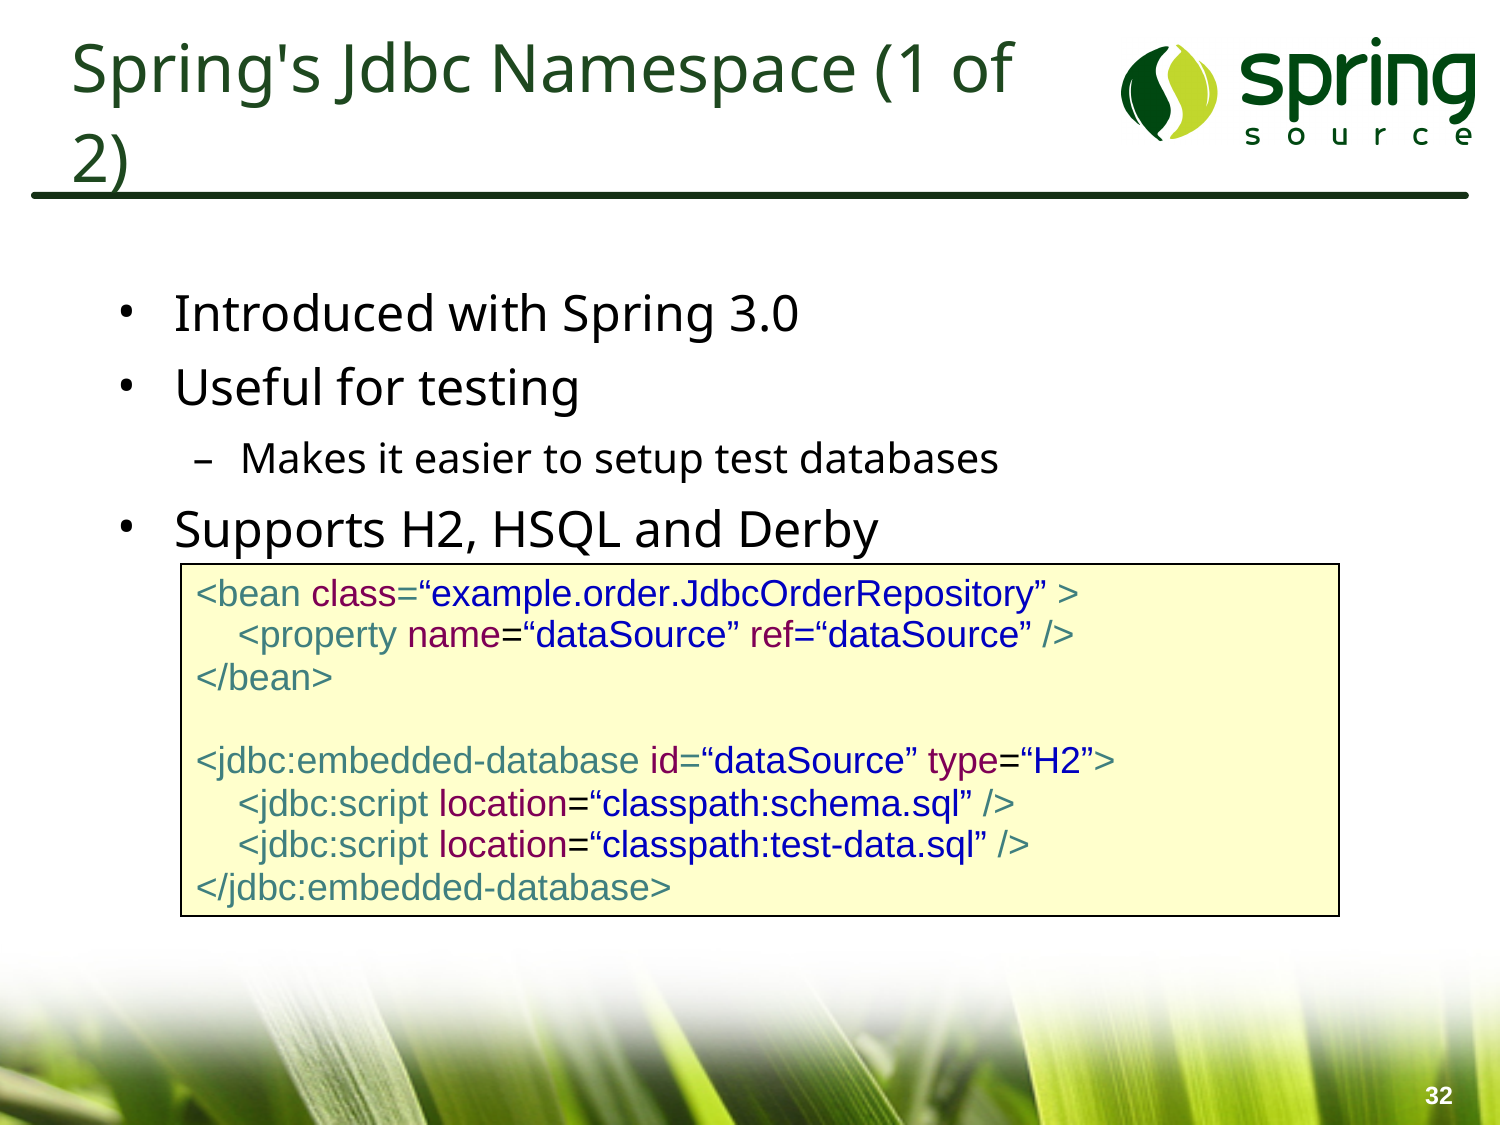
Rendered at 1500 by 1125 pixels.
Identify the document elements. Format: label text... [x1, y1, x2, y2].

text_box <bean class=“example.order.JdbcOrderRepository” > <property name=“dataSource” ref=“dataSource” /> </bean> <jdbc:embedded-database id=“dataSource” type=“H2”> <jdbc:script location=“classpath:schema.sql” /> <jdbc:script location=“classpath:test-data.sql” /> </jdbc:embedded-database> [181, 564, 1340, 916]
picture [1121, 37, 1475, 145]
title Spring's Jdbc Namespace (1 of 2) [56, 13, 1089, 191]
list Introduced with Spring 3.0 Useful for testing Makes it easier to setup test databases Supports H2, HSQL and Derby [103, 275, 1394, 547]
picture [0, 944, 1500, 1125]
